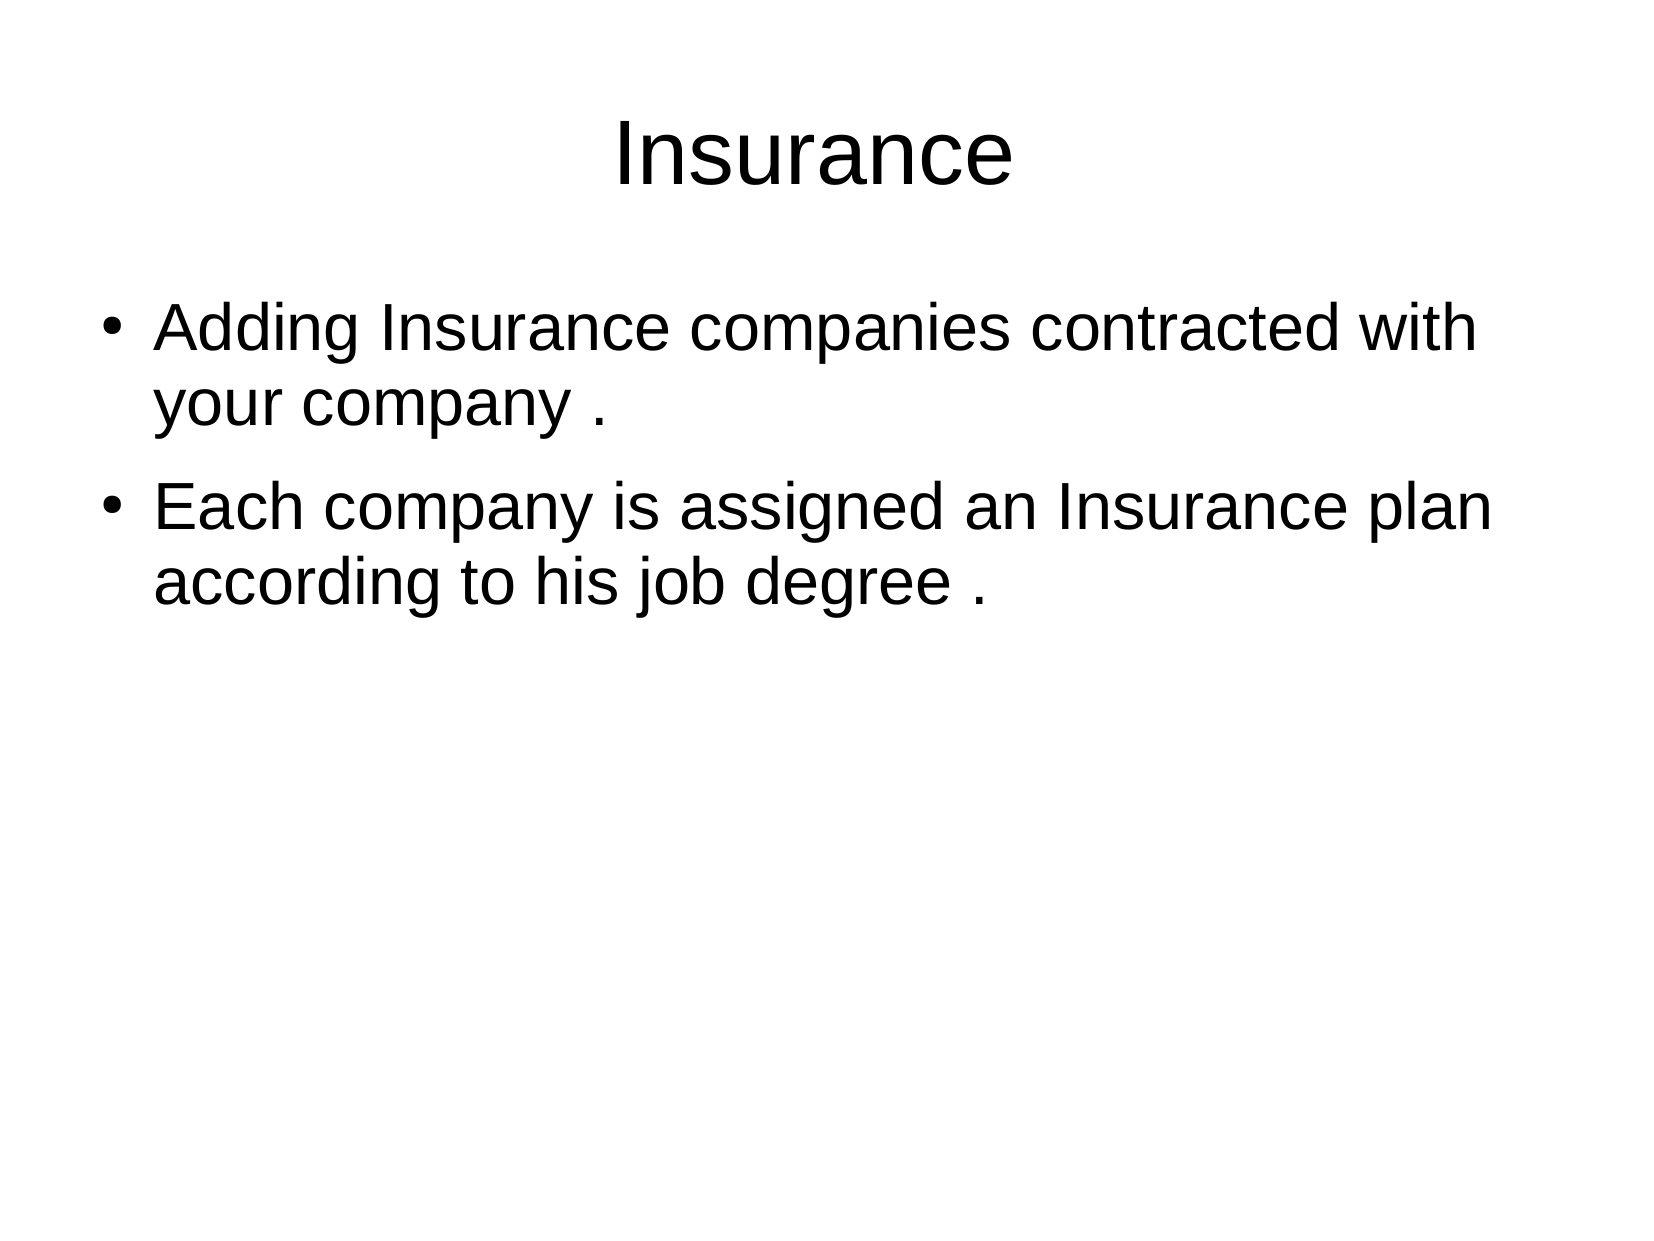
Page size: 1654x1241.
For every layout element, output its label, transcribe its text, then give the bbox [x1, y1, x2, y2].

list Adding Insurance companies contracted with your company . Each company is assigned an Insurance plan according to his job degree . [82, 290, 1538, 1010]
title Insurance [82, 49, 1571, 257]
